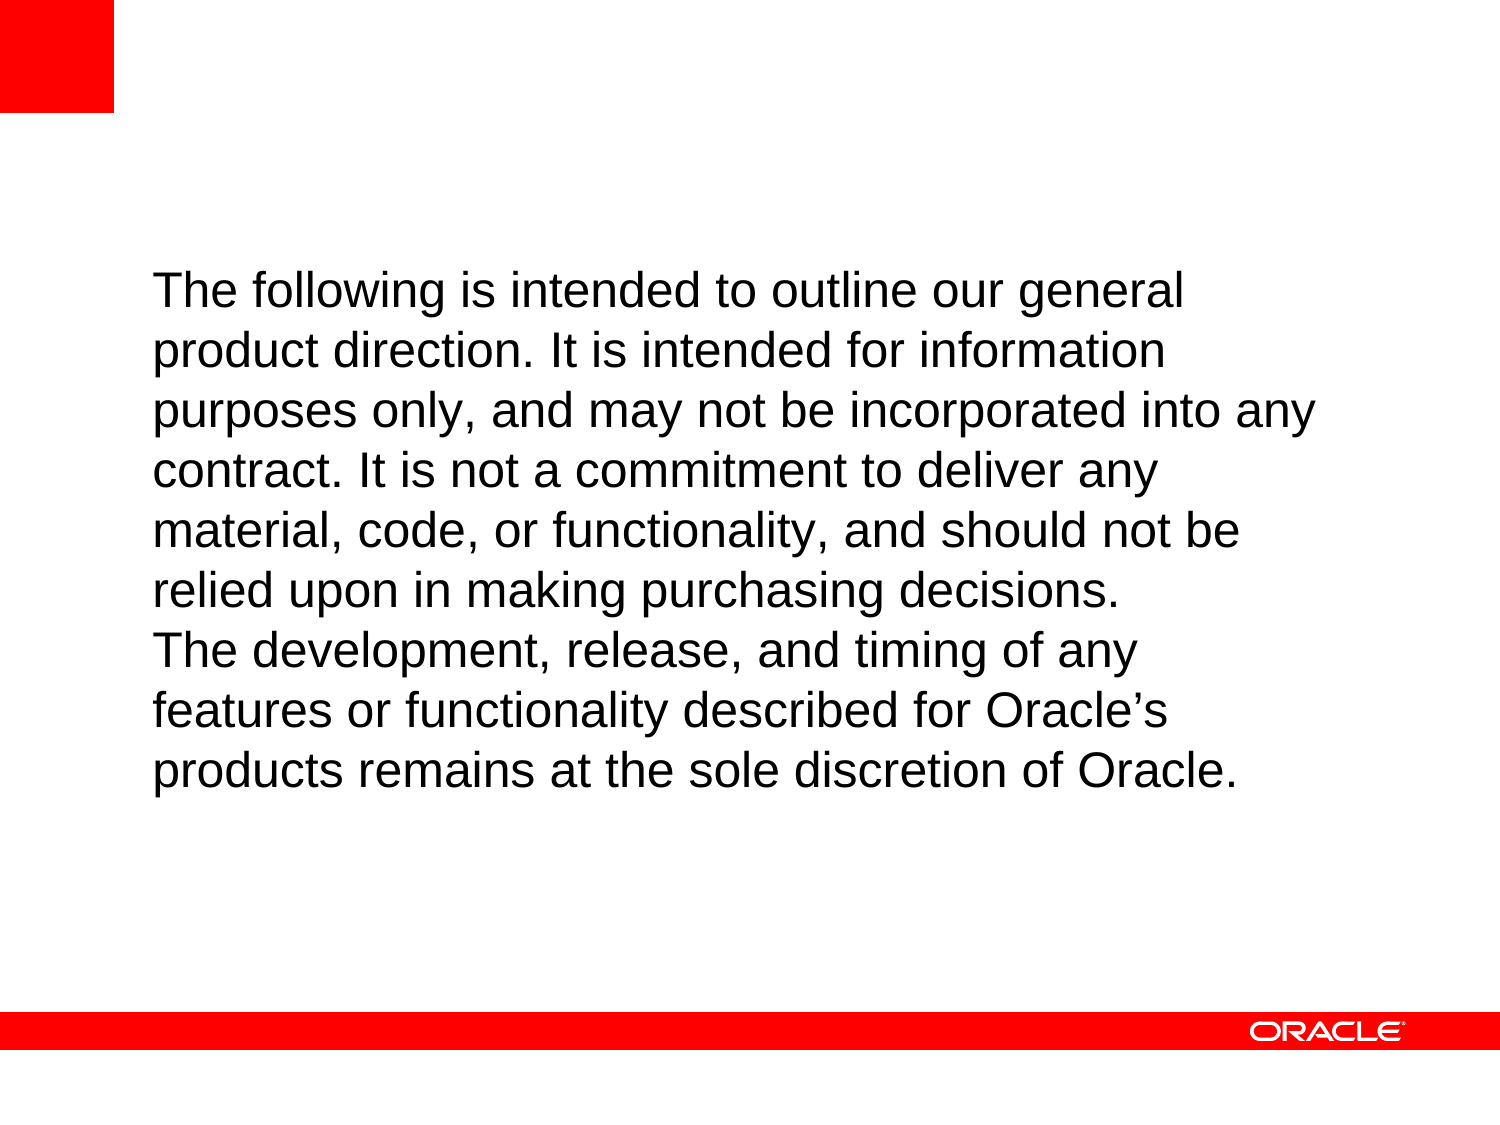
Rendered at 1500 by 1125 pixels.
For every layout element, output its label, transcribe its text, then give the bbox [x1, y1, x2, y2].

picture [0, 1012, 1500, 1050]
picture [0, 0, 114, 113]
text_box The following is intended to outline our general product direction. It is intended for information purposes only, and may not be incorporated into any contract. It is not a commitment to deliver any material, code, or functionality, and should not be relied upon in making purchasing decisions. The development, release, and timing of any features or functionality described for Oracle’s products remains at the sole discretion of Oracle. [137, 249, 1338, 806]
